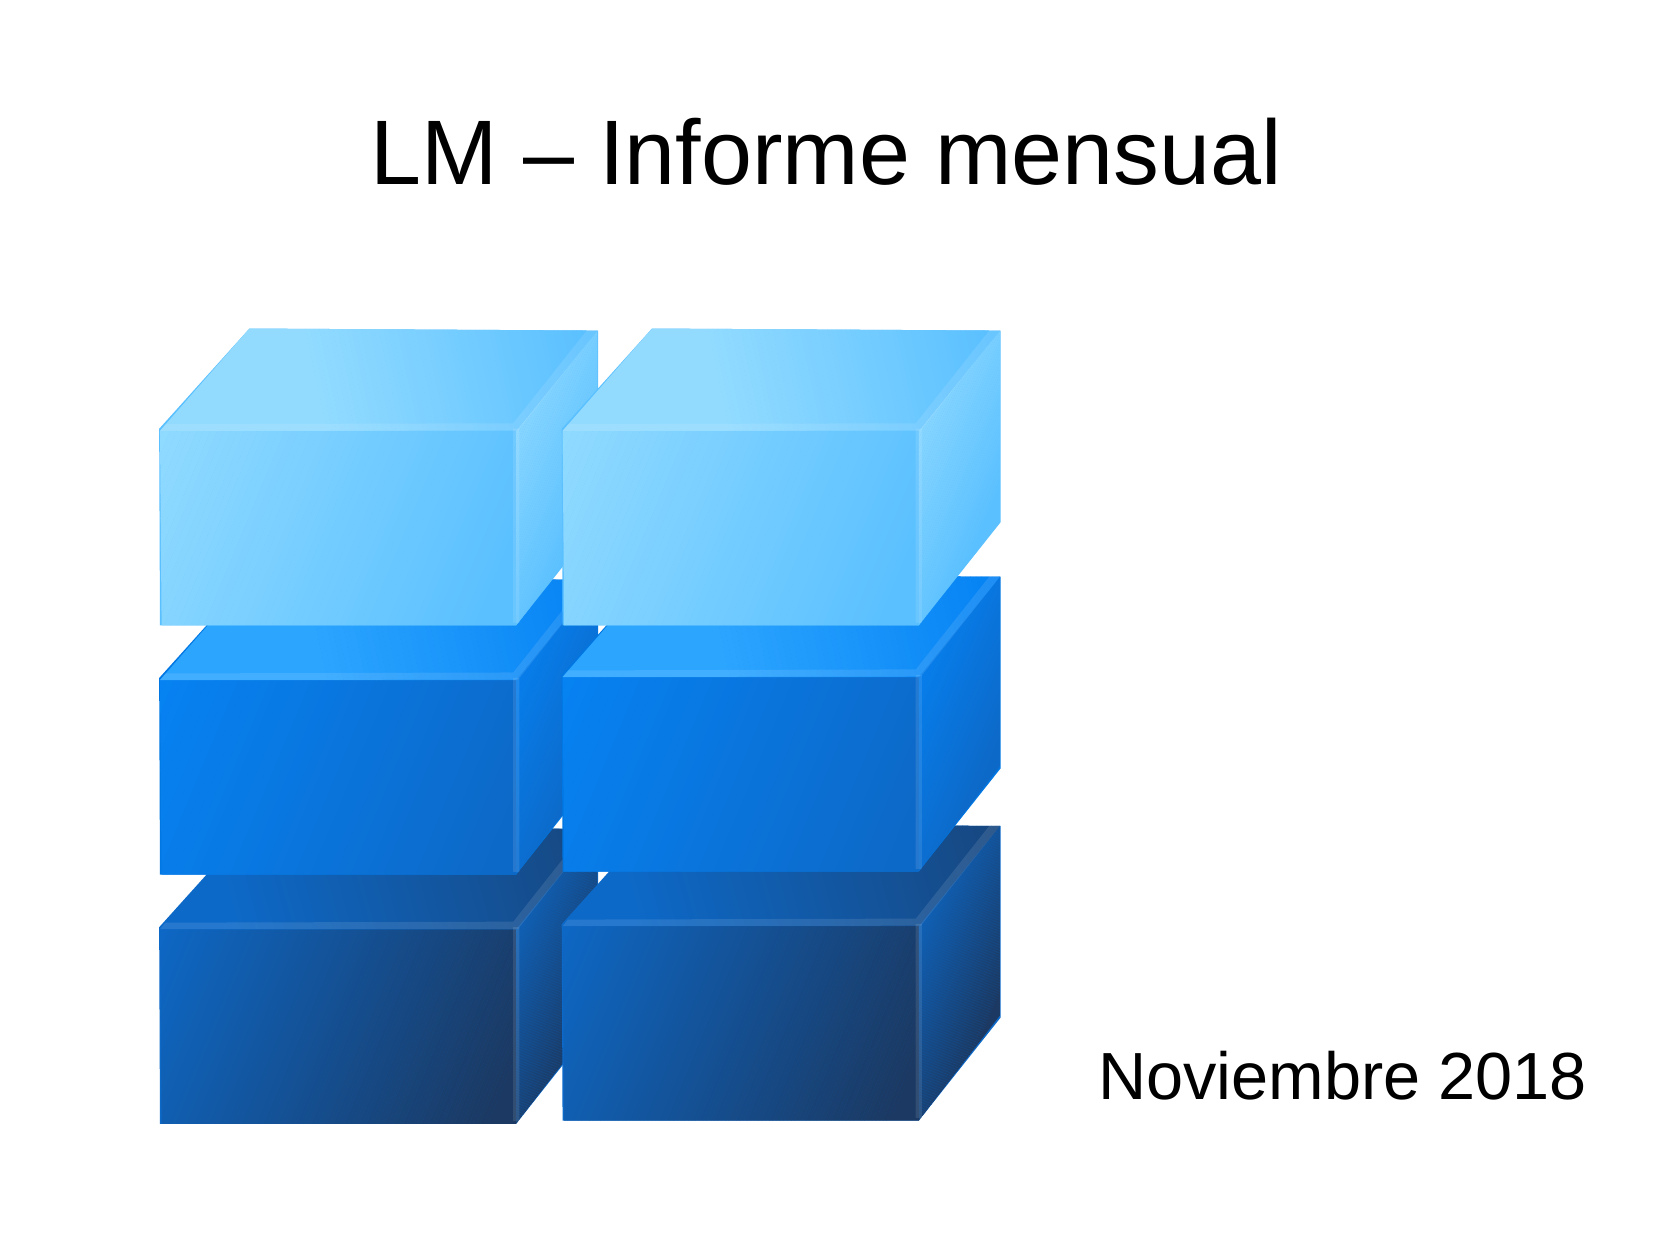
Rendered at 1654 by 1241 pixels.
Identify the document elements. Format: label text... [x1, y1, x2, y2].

picture [82, 224, 1075, 1205]
list Noviembre 2018 [1075, 1039, 1619, 1158]
title LM – Informe mensual [82, 49, 1571, 257]
